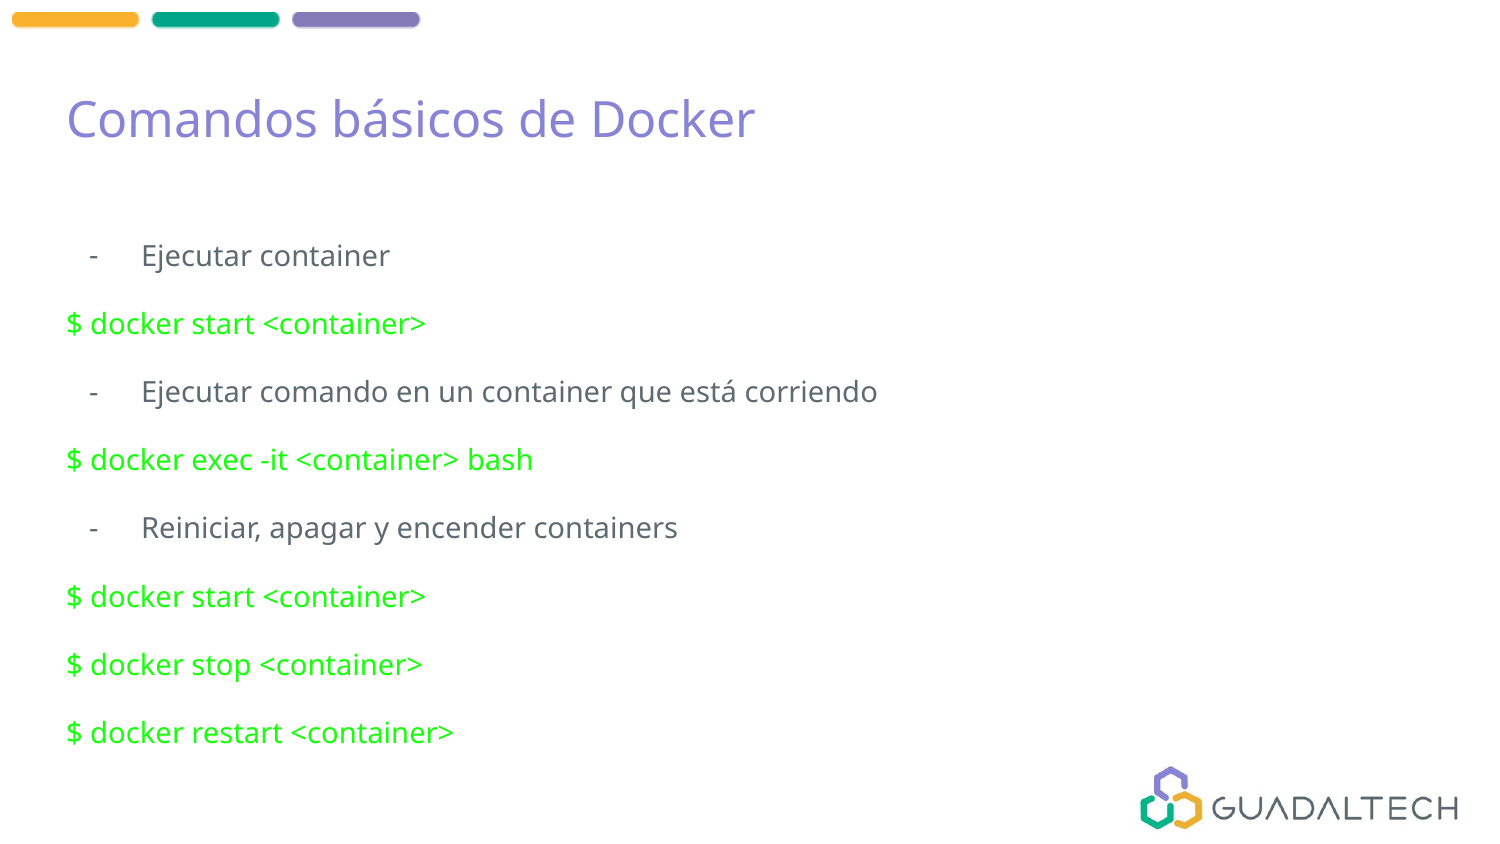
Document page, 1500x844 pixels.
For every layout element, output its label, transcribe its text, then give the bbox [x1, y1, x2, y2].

title Comandos básicos de Docker [51, 72, 1449, 167]
list Ejecutar container $ docker start <container> Ejecutar comando en un container que está corriendo $ docker exec -it <container> bash Reiniciar, apagar y encender containers $ docker start <container> $ docker stop <container> $ docker restart <container> [51, 221, 1449, 783]
picture [1124, 761, 1473, 834]
picture [12, 12, 421, 29]
